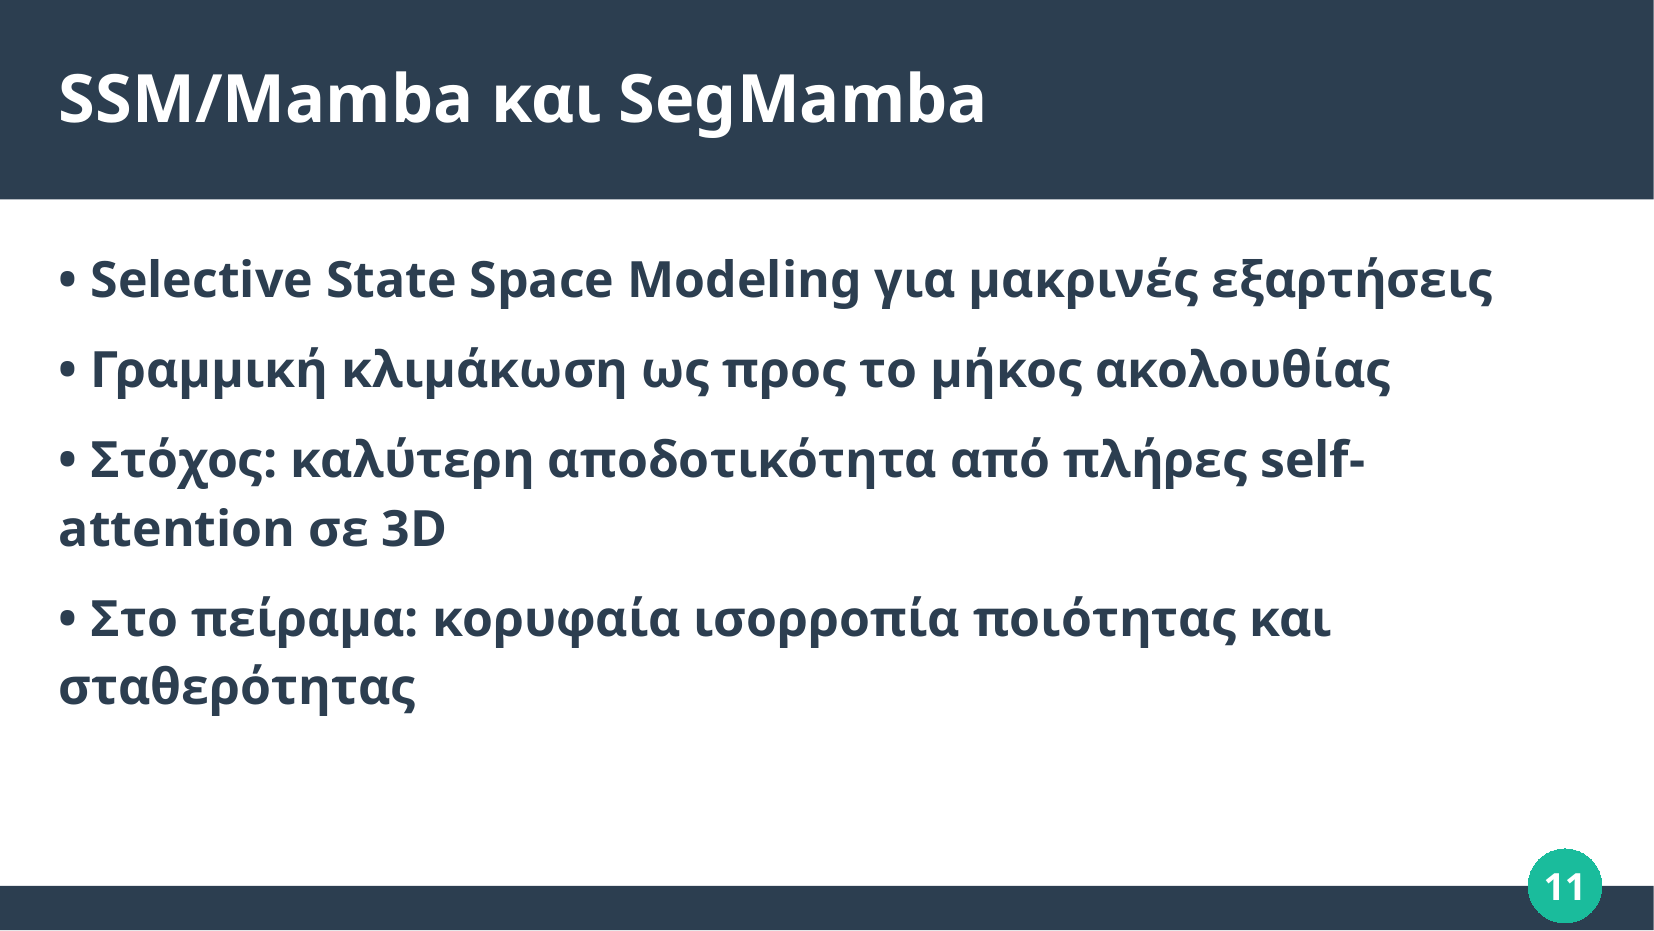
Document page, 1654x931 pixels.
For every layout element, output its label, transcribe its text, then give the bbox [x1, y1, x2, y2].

list • Selective State Space Modeling για μακρινές εξαρτήσεις • Γραμμική κλιμάκωση ως προς το μήκος ακολουθίας • Στόχος: καλύτερη αποδοτικότητα από πλήρες self-attention σε 3D • Στο πείραμα: κορυφαία ισορροπία ποιότητας και σταθερότητας [59, 243, 1595, 864]
title SSM/Mamba και SegMamba [59, 37, 1595, 156]
